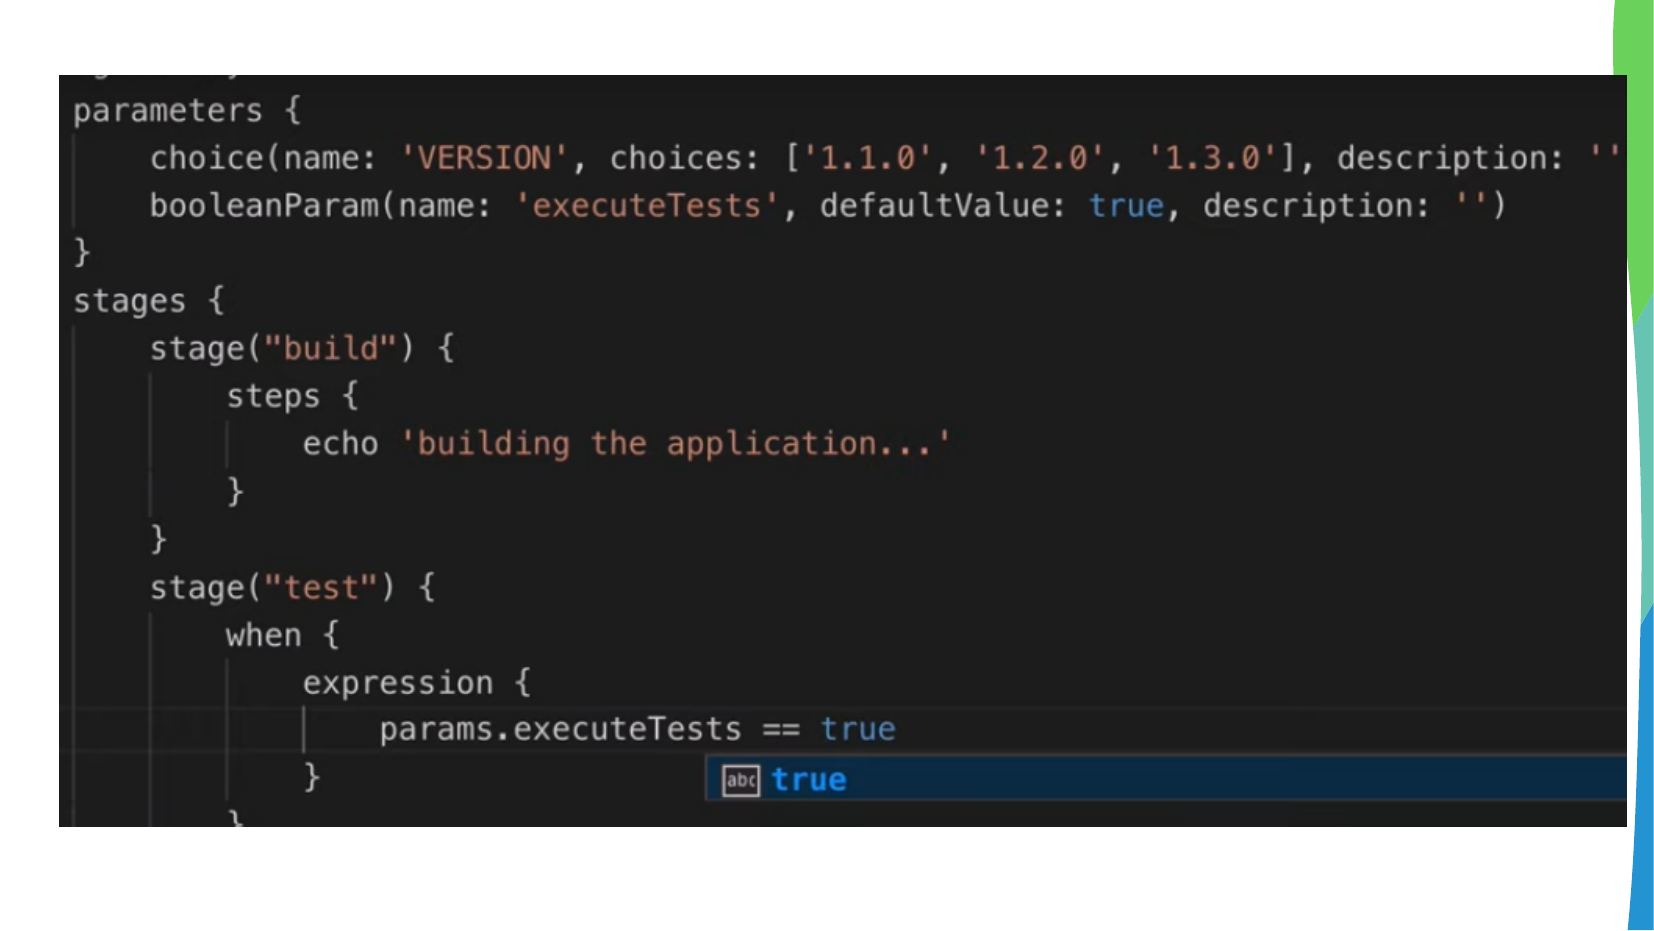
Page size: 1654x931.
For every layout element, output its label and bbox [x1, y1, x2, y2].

picture [59, 75, 1627, 827]
